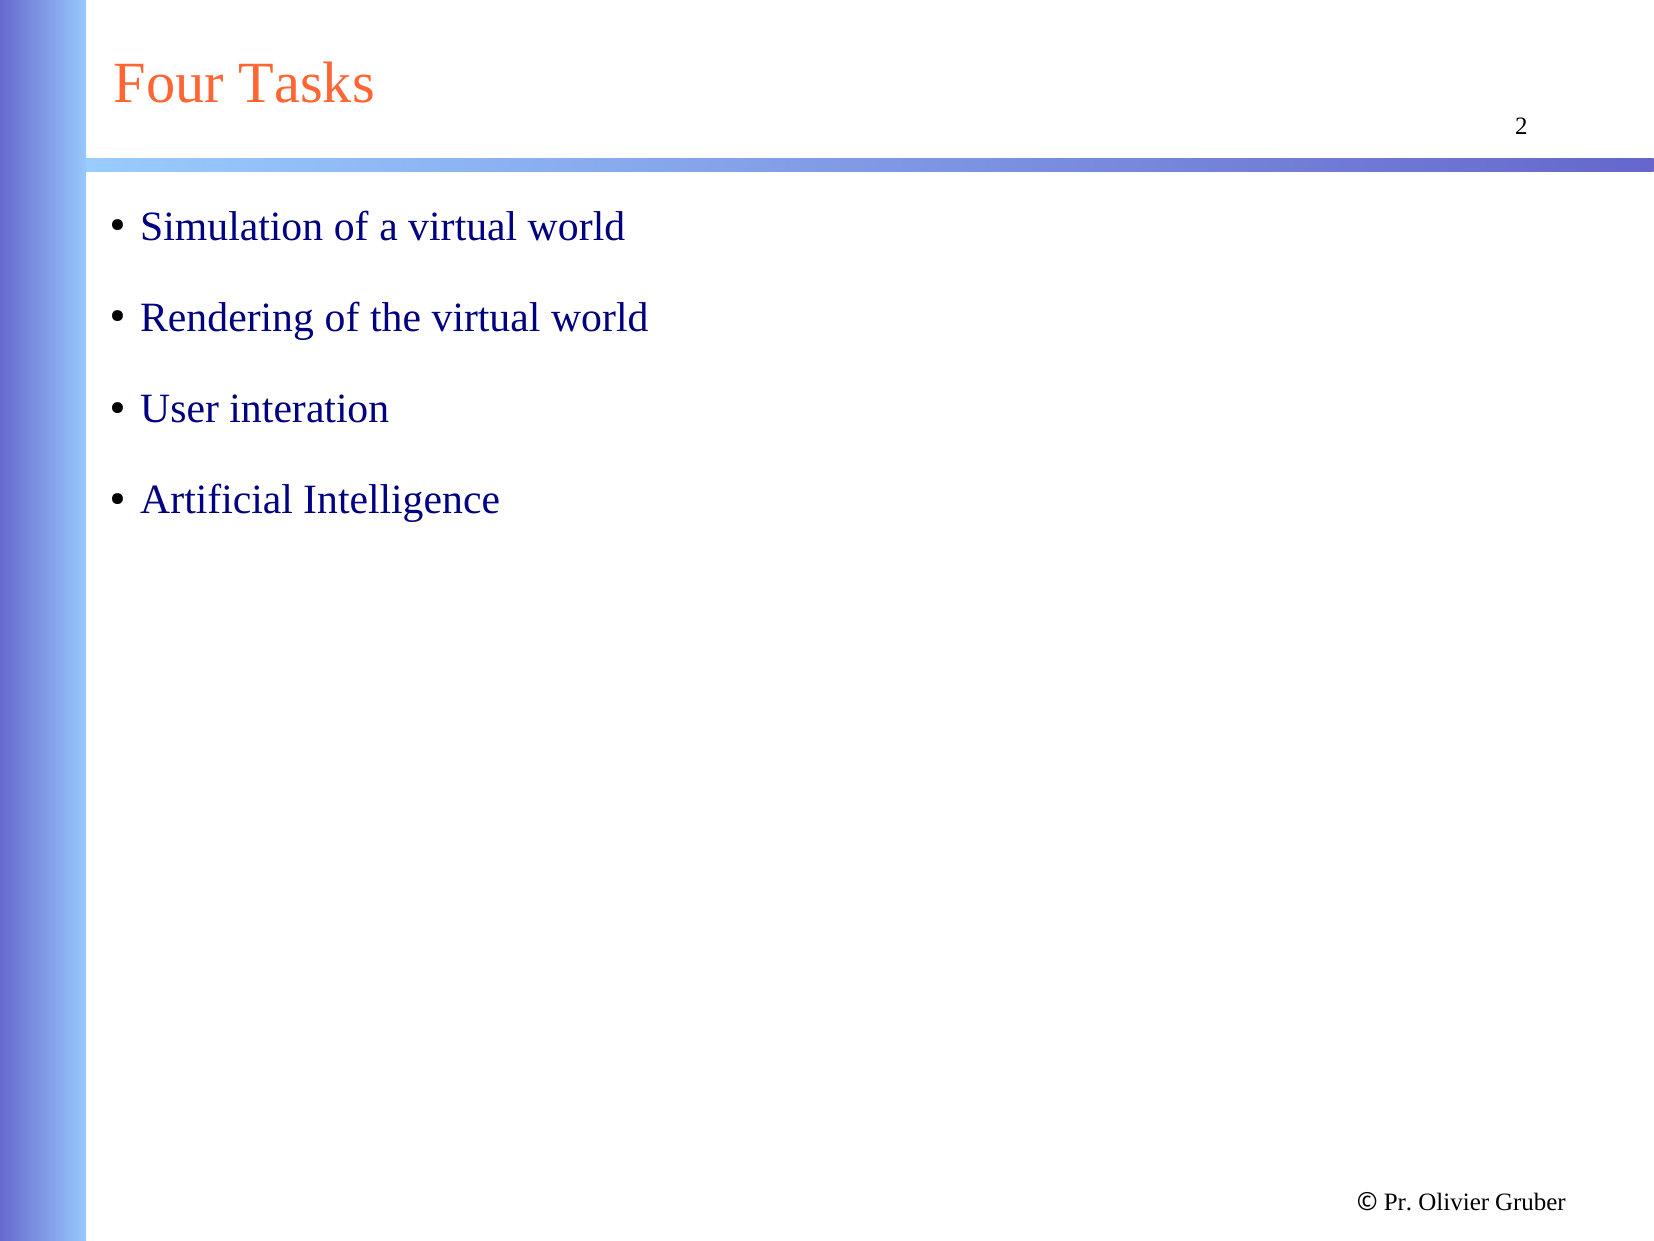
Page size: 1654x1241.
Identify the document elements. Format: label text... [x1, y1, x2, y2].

title Four Tasks [113, 15, 1526, 150]
list Simulation of a virtual world Rendering of the virtual world User interation Artificial Intelligence [92, 203, 1626, 679]
